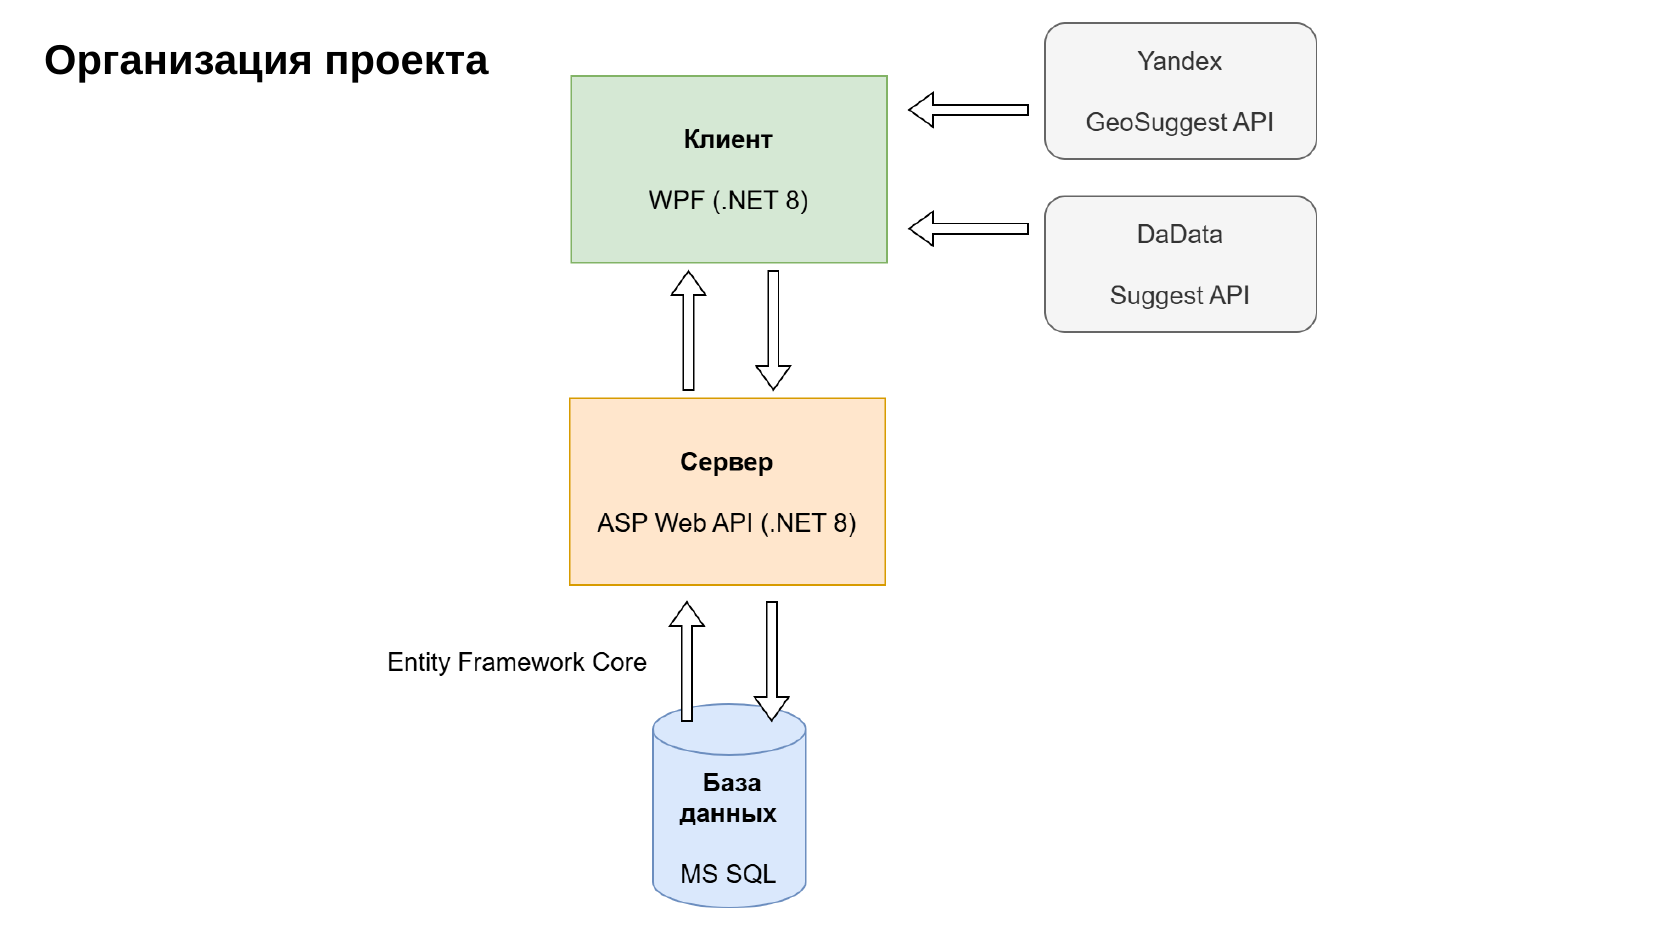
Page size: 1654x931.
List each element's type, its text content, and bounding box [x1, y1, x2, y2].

picture [363, 22, 1317, 908]
text_box Организация проекта [29, 29, 504, 91]
